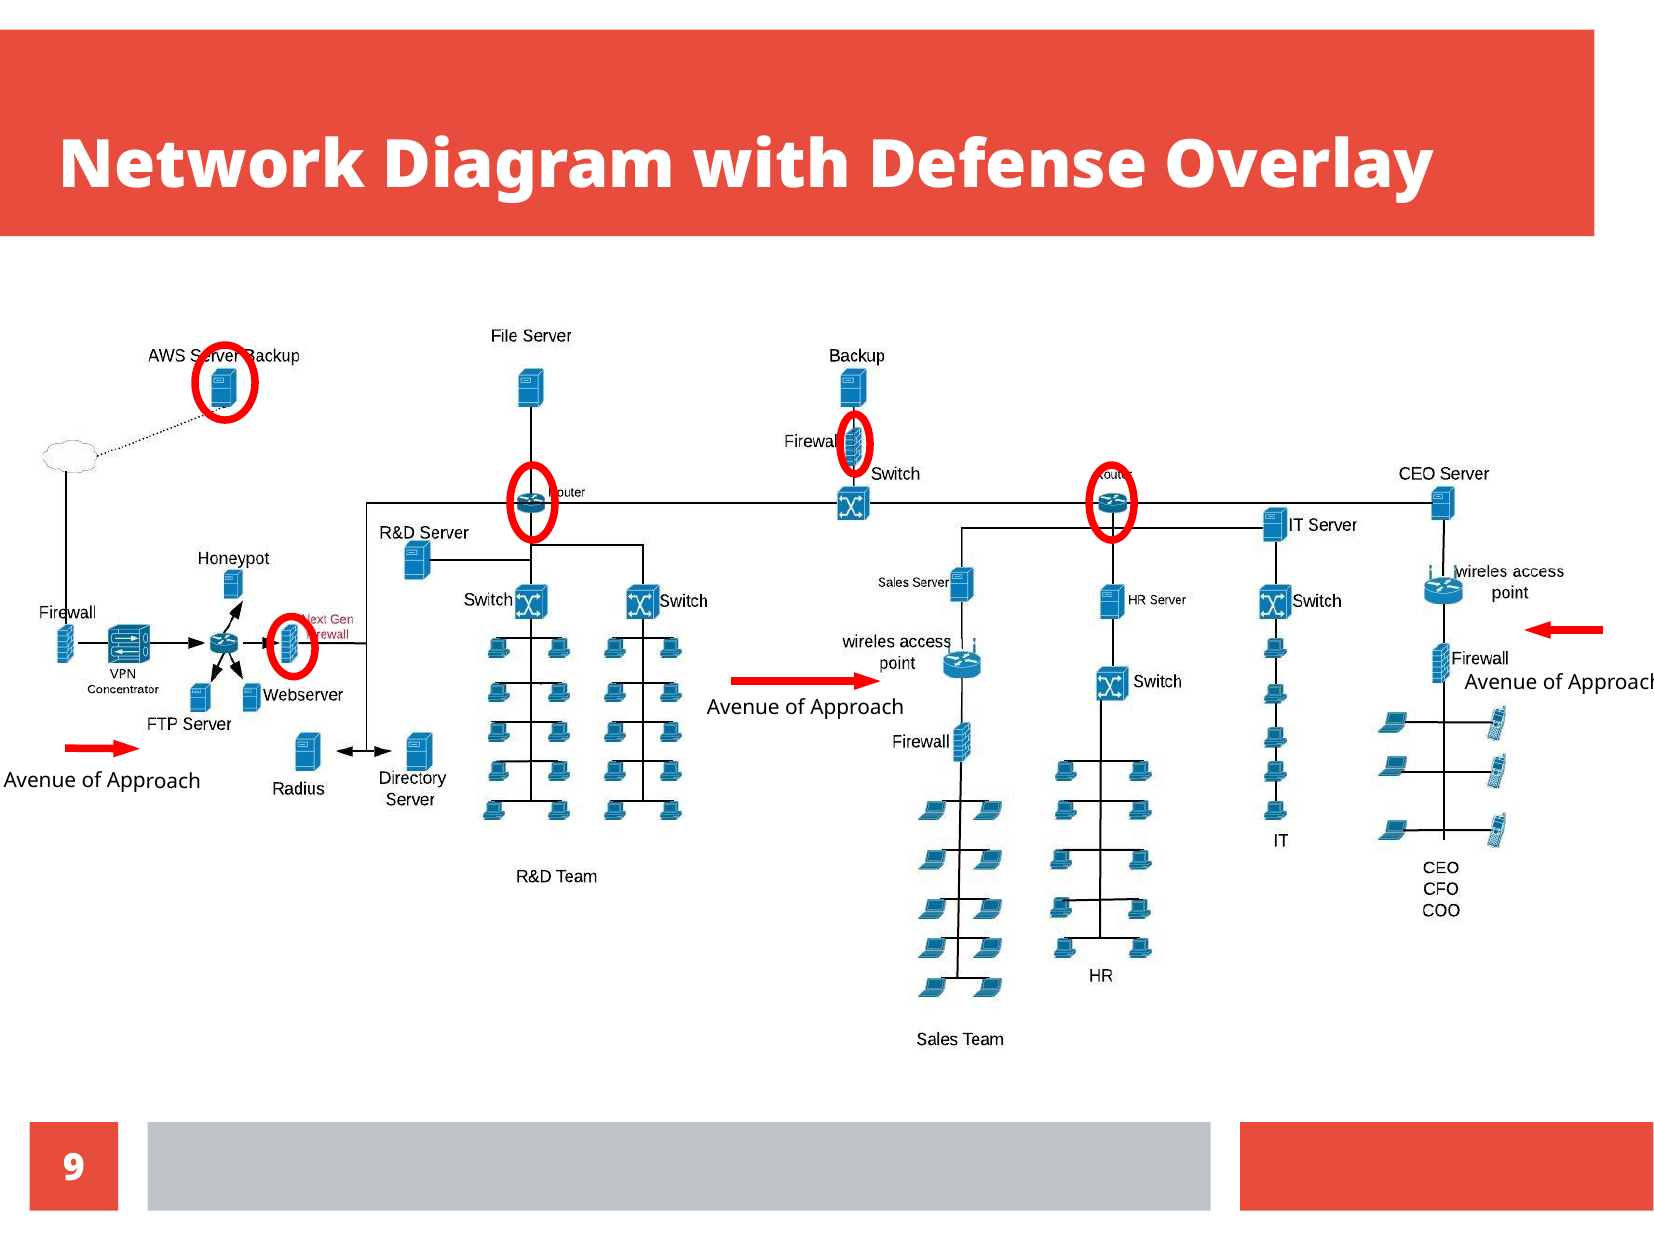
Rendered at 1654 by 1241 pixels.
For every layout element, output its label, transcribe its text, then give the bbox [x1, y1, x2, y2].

title Network Diagram with Defense Overlay [59, 59, 1595, 207]
picture [0, 269, 1654, 1111]
